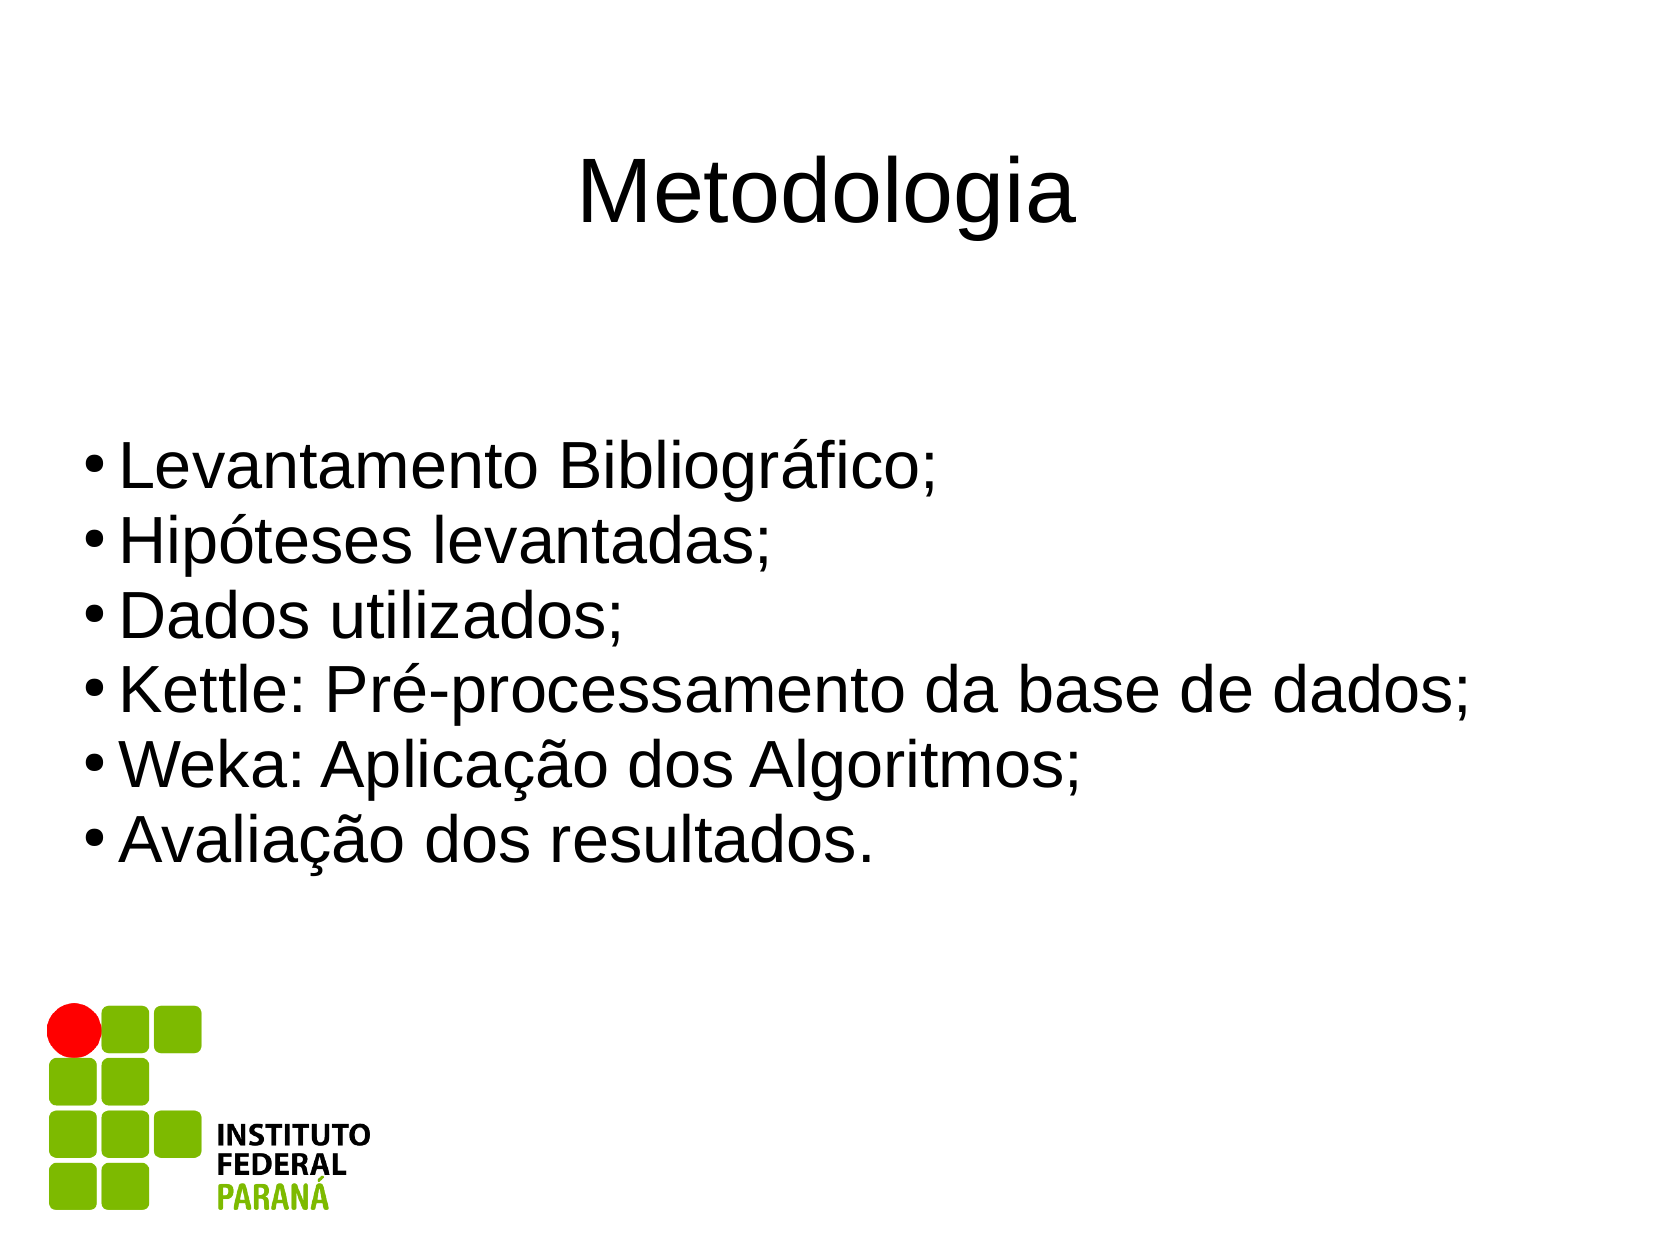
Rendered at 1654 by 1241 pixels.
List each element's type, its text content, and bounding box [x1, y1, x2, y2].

picture [47, 1003, 370, 1211]
subtitle Levantamento Bibliográfico; Hipóteses levantadas; Dados utilizados; Kettle: Pré-processamento da base de dados; Weka: Aplicação dos Algoritmos; Avaliação dos resultados. [82, 366, 1571, 1014]
title Metodologia [82, 87, 1571, 295]
